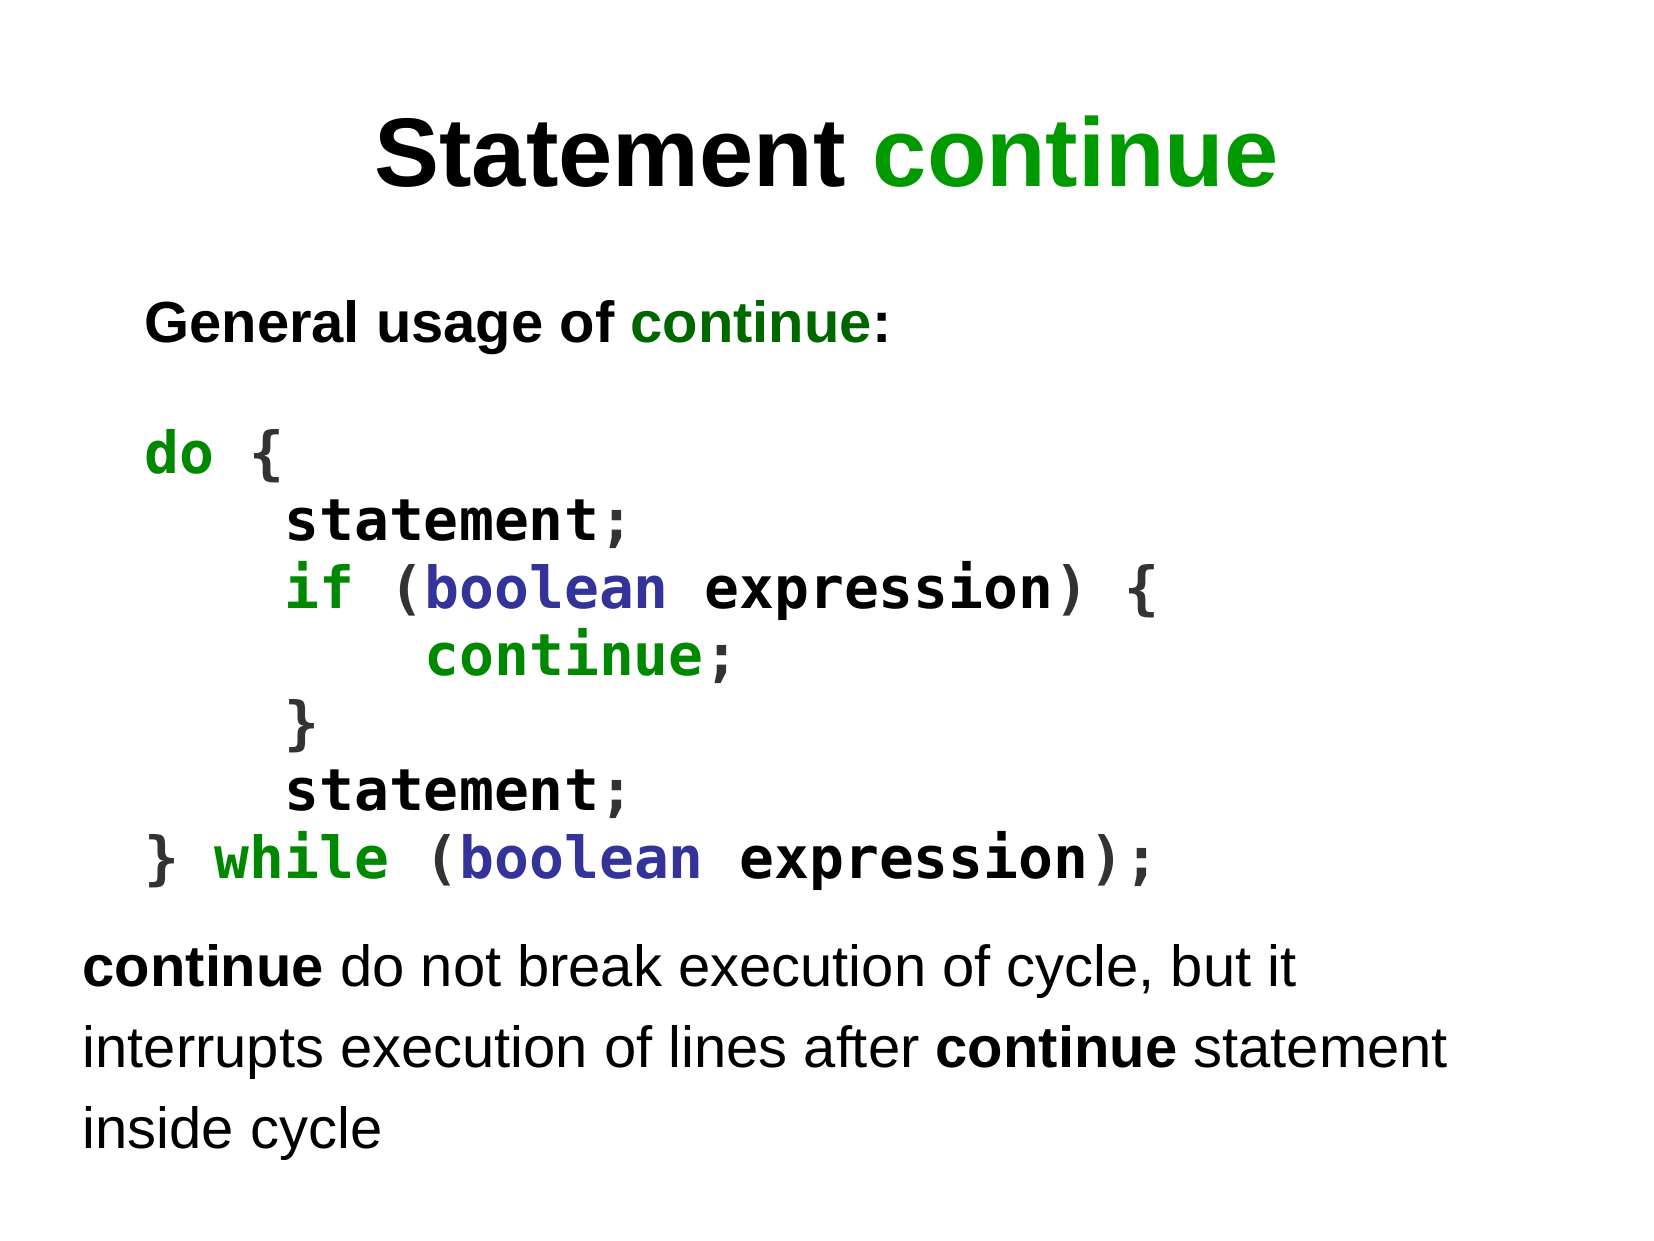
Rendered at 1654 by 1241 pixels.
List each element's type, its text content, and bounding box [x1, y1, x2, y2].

list General usage of continue: do { statement; if (boolean expression) { continue; } statement; } while (boolean expression); continue do not break execution of cycle, but it interrupts execution of lines after continue statement inside cycle [82, 290, 1538, 1170]
title Statement continue [82, 49, 1571, 257]
